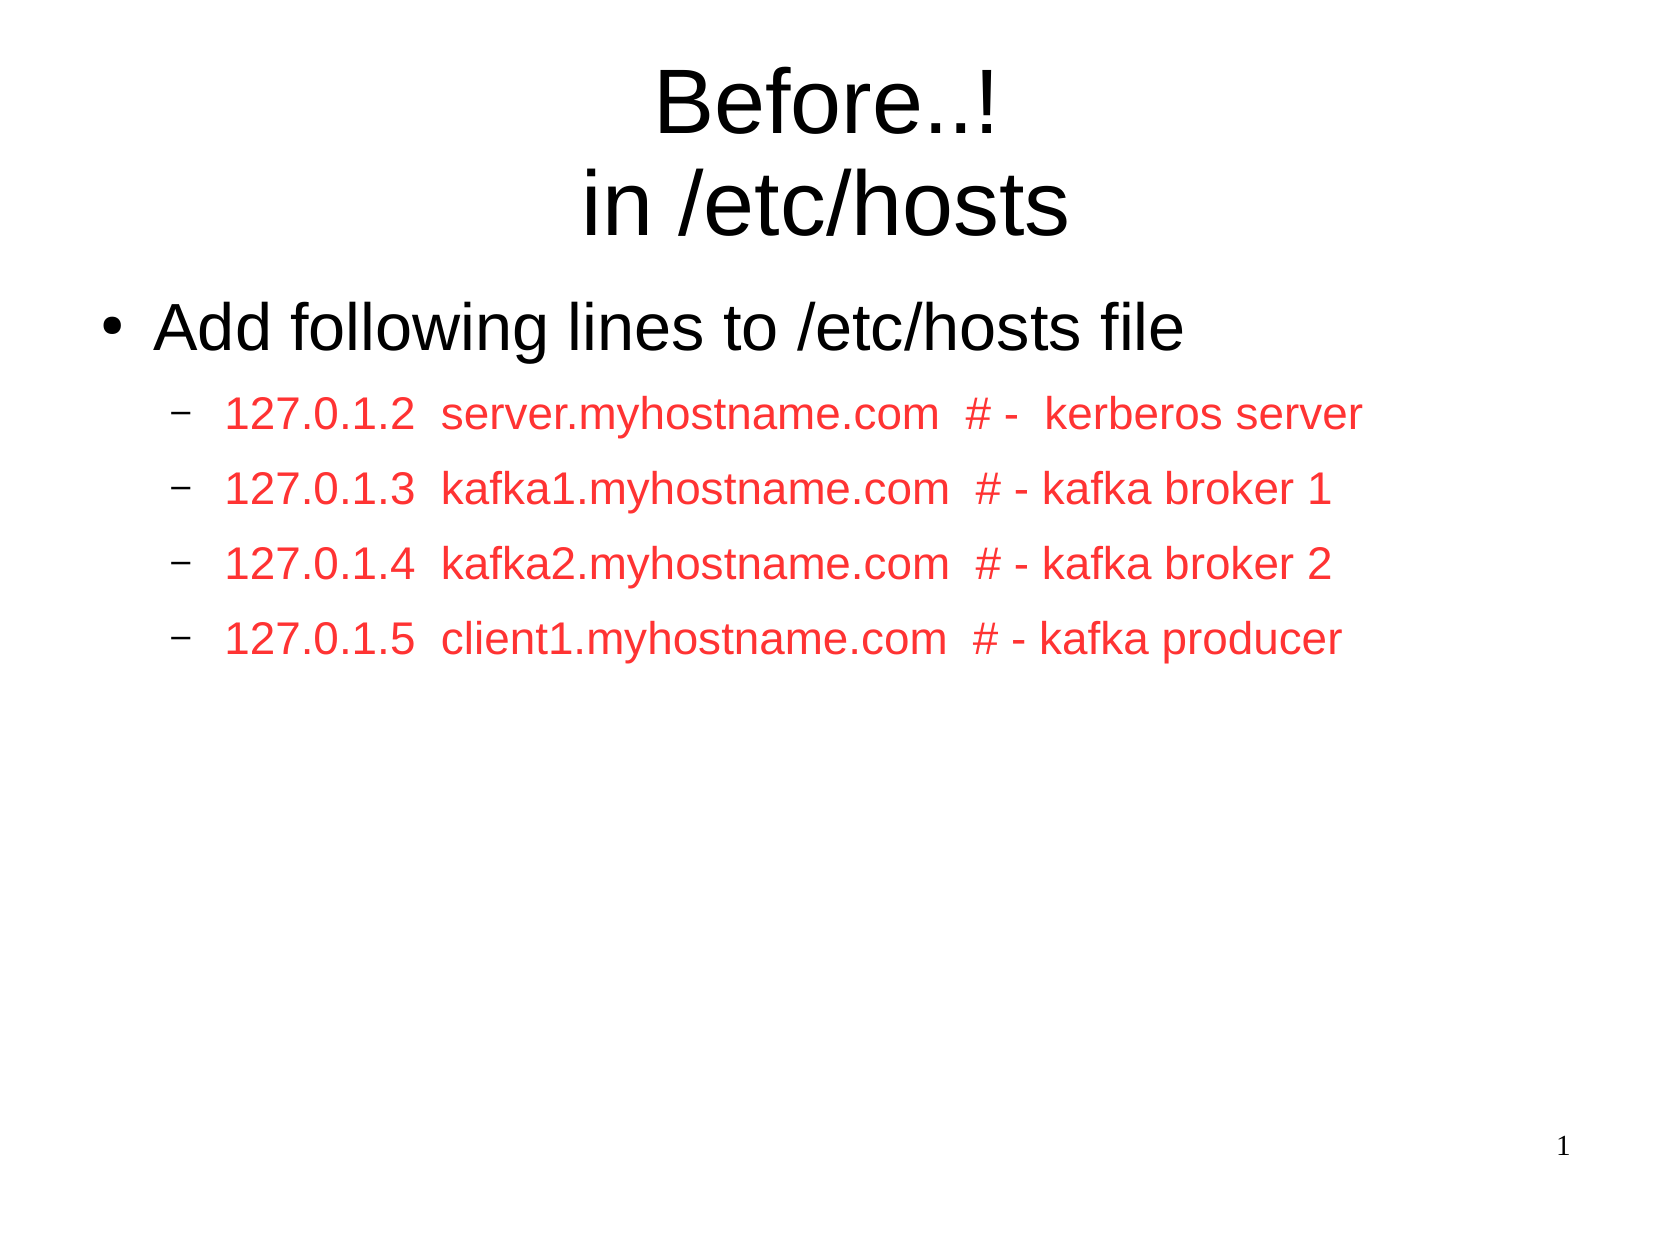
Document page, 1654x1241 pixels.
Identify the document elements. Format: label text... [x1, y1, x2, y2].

list Add following lines to /etc/hosts file 127.0.1.2 server.myhostname.com # - kerberos server 127.0.1.3 kafka1.myhostname.com # - kafka broker 1 127.0.1.4 kafka2.myhostname.com # - kafka broker 2 127.0.1.5 client1.myhostname.com # - kafka producer [82, 290, 1571, 1010]
title Before..! in /etc/hosts [82, 49, 1571, 257]
